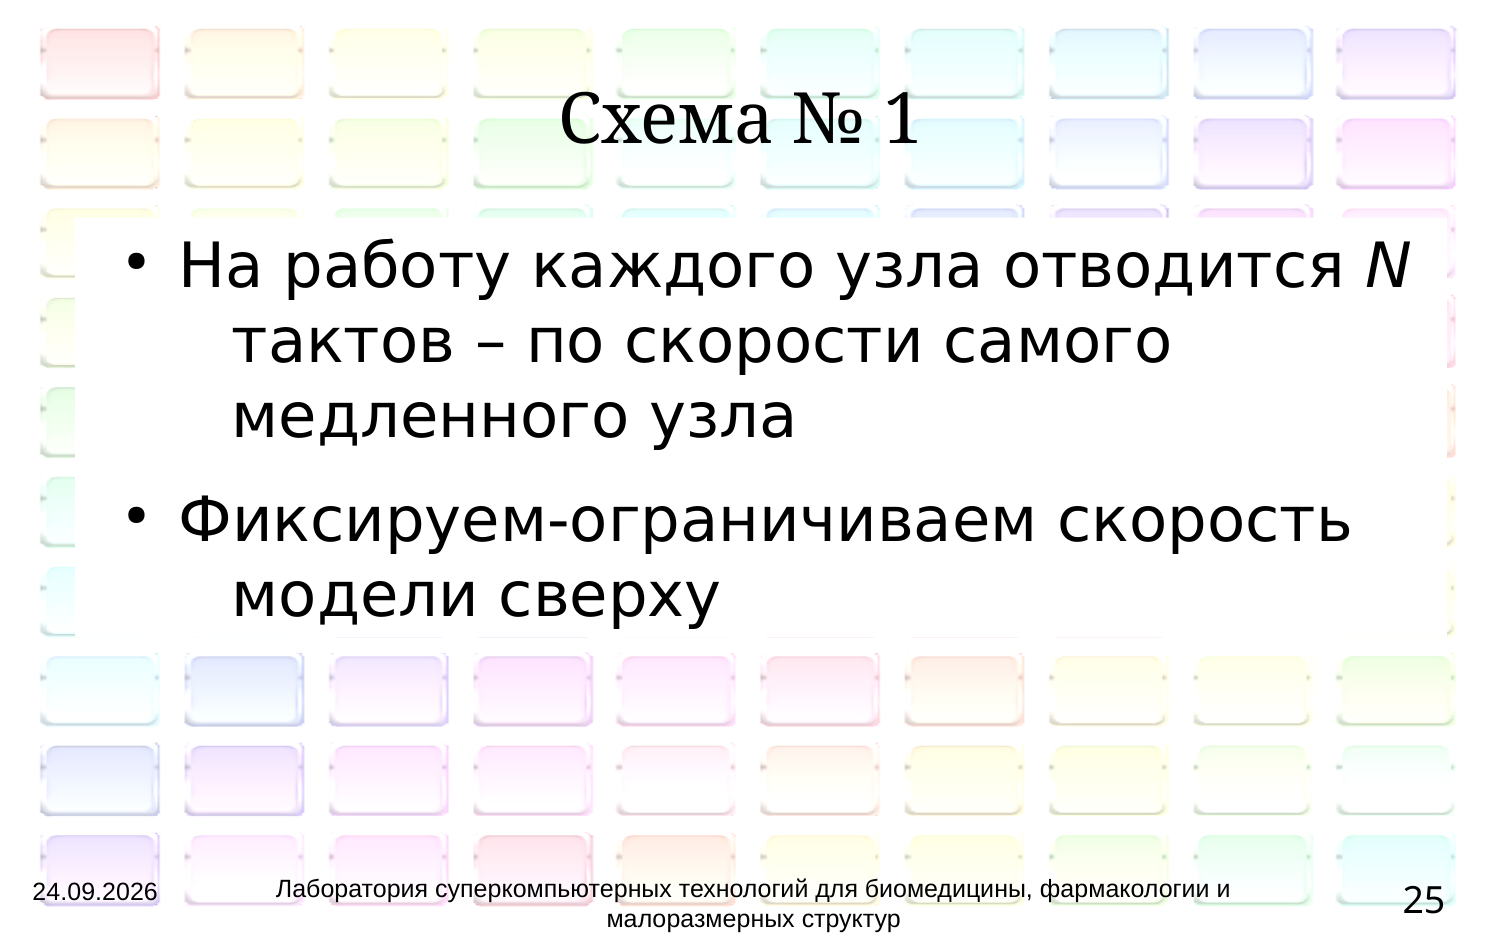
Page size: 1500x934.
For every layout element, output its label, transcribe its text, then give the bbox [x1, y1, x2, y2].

picture [0, 0, 1500, 933]
title Схема № 1 [75, 65, 1426, 166]
text_box Лаборатория суперкомпьютерных технологий для биомедицины, фармакологии и малоразмерных структур [171, 864, 1338, 915]
list На работу каждого узла отводится N тактов – по скорости самого медленного узла Фиксируем-ограничиваем скорость модели сверху [75, 217, 1447, 637]
text_box 18.11.2012 [17, 868, 184, 918]
text_box <number> [1387, 868, 1473, 918]
